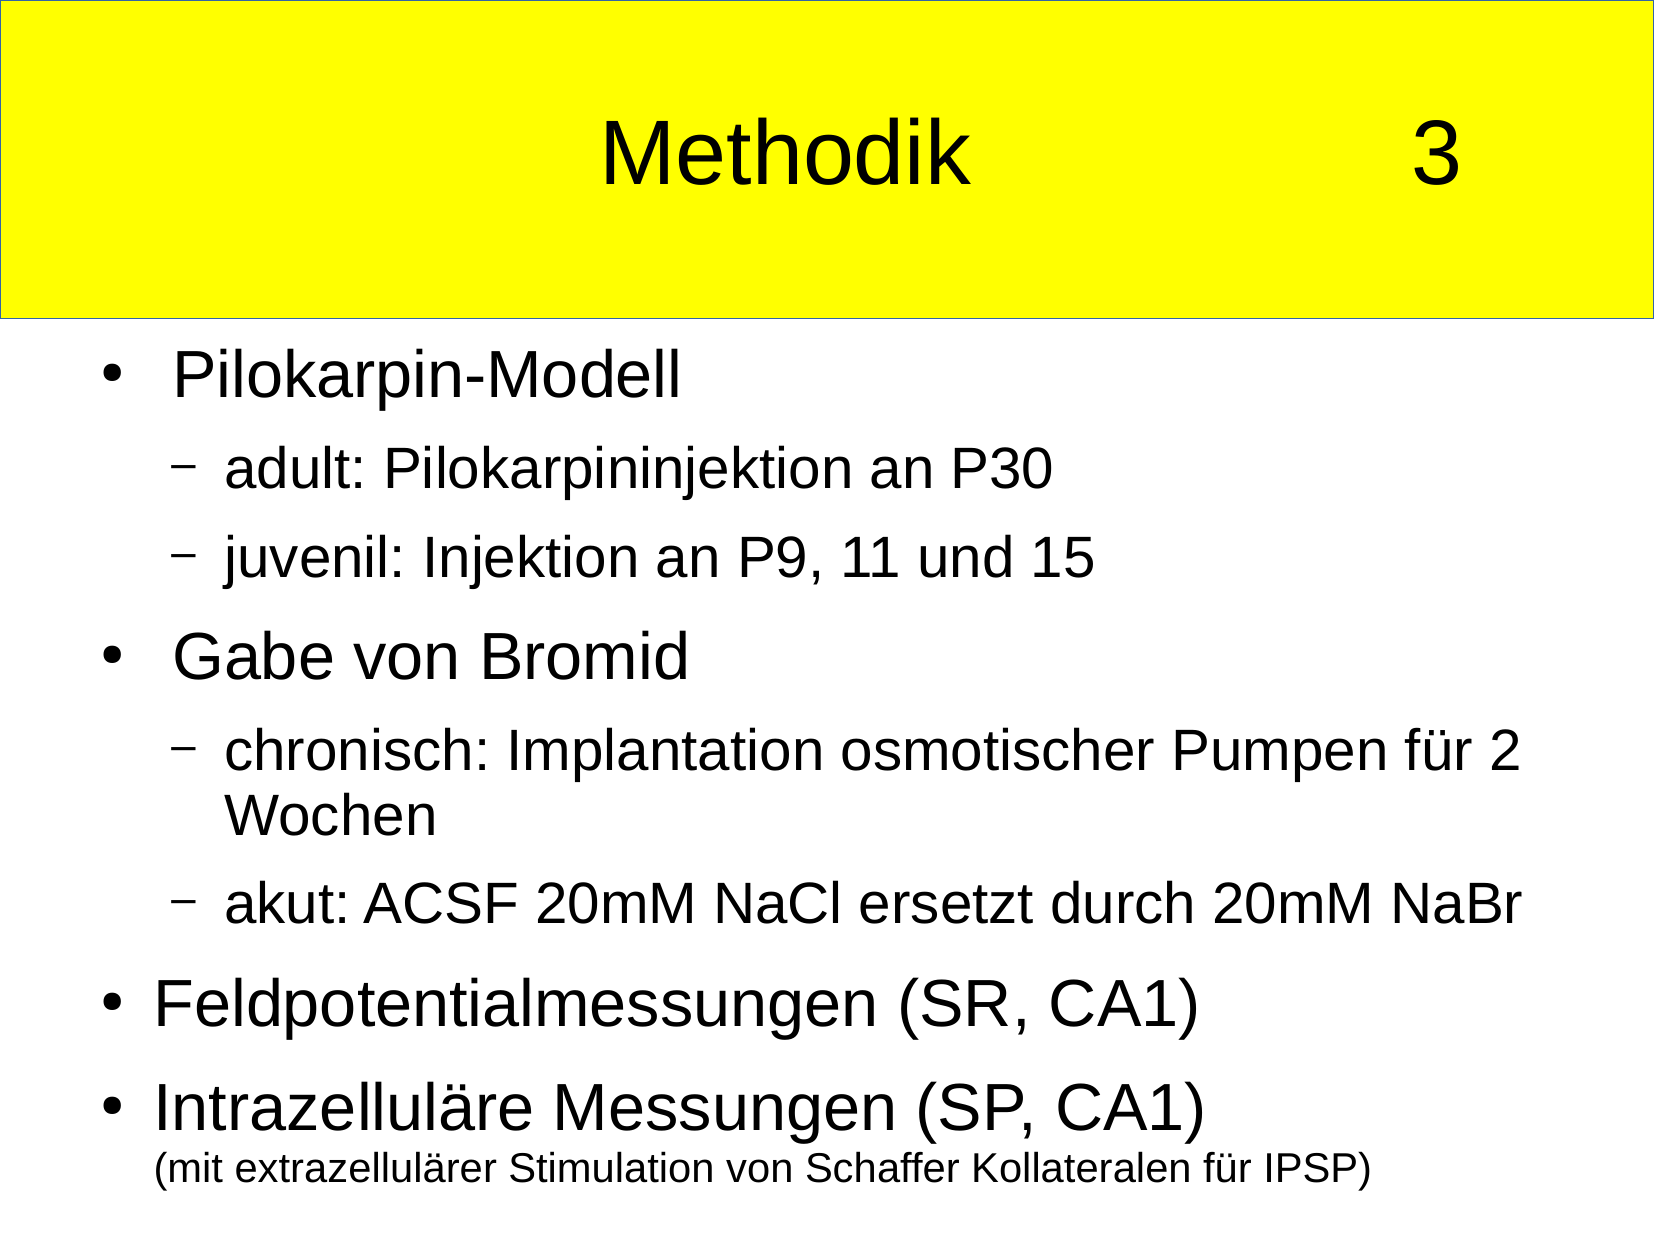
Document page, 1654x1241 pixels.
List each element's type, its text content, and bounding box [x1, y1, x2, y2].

list Pilokarpin-Modell adult: Pilokarpininjektion an P30 juvenil: Injektion an P9, 11 und 15 Gabe von Bromid chronisch: Implantation osmotischer Pumpen für 2 Wochen akut: ACSF 20mM NaCl ersetzt durch 20mM NaBr Feldpotentialmessungen (SR, CA1) Intrazelluläre Messungen (SP, CA1) (mit extrazellulärer Stimulation von Schaffer Kollateralen für IPSP) [82, 337, 1571, 1193]
title Methodik <Foliennummer> [82, 49, 1571, 257]
text_box [0, 0, 1654, 319]
